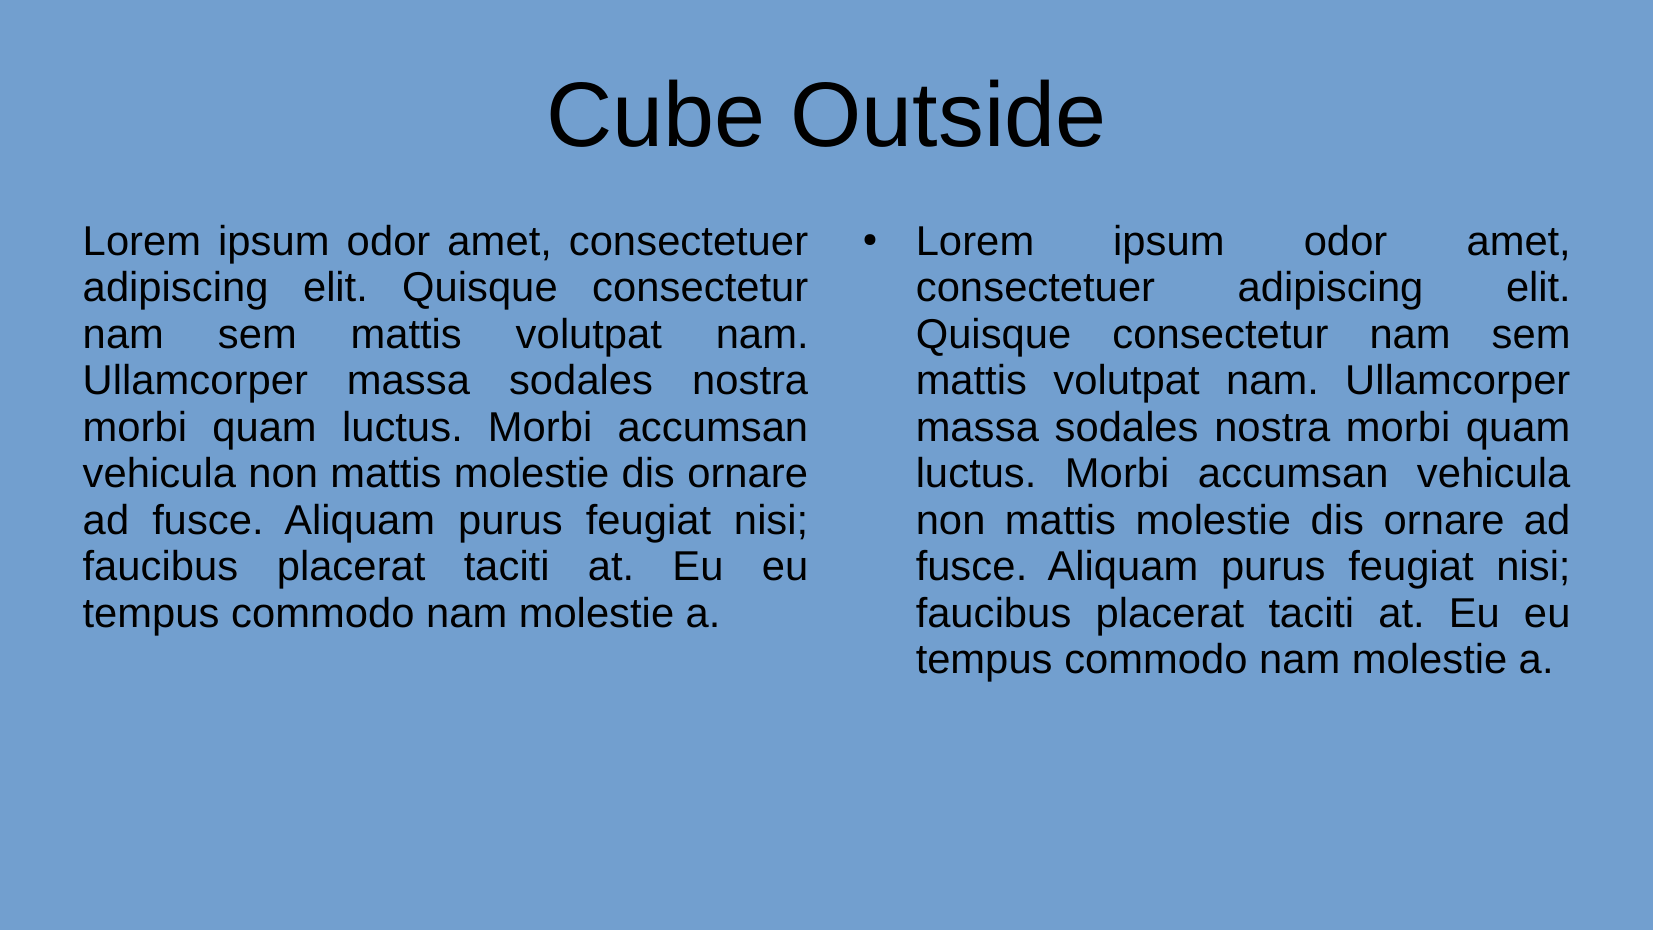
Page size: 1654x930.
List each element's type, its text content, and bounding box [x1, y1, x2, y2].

list Lorem ipsum odor amet, consectetuer adipiscing elit. Quisque consectetur nam sem mattis volutpat nam. Ullamcorper massa sodales nostra morbi quam luctus. Morbi accumsan vehicula non mattis molestie dis ornare ad fusce. Aliquam purus feugiat nisi; faucibus placerat taciti at. Eu eu tempus commodo nam molestie a. [844, 217, 1571, 757]
title Cube Outside [82, 37, 1571, 193]
list Lorem ipsum odor amet, consectetuer adipiscing elit. Quisque consectetur nam sem mattis volutpat nam. Ullamcorper massa sodales nostra morbi quam luctus. Morbi accumsan vehicula non mattis molestie dis ornare ad fusce. Aliquam purus feugiat nisi; faucibus placerat taciti at. Eu eu tempus commodo nam molestie a. [82, 217, 809, 757]
